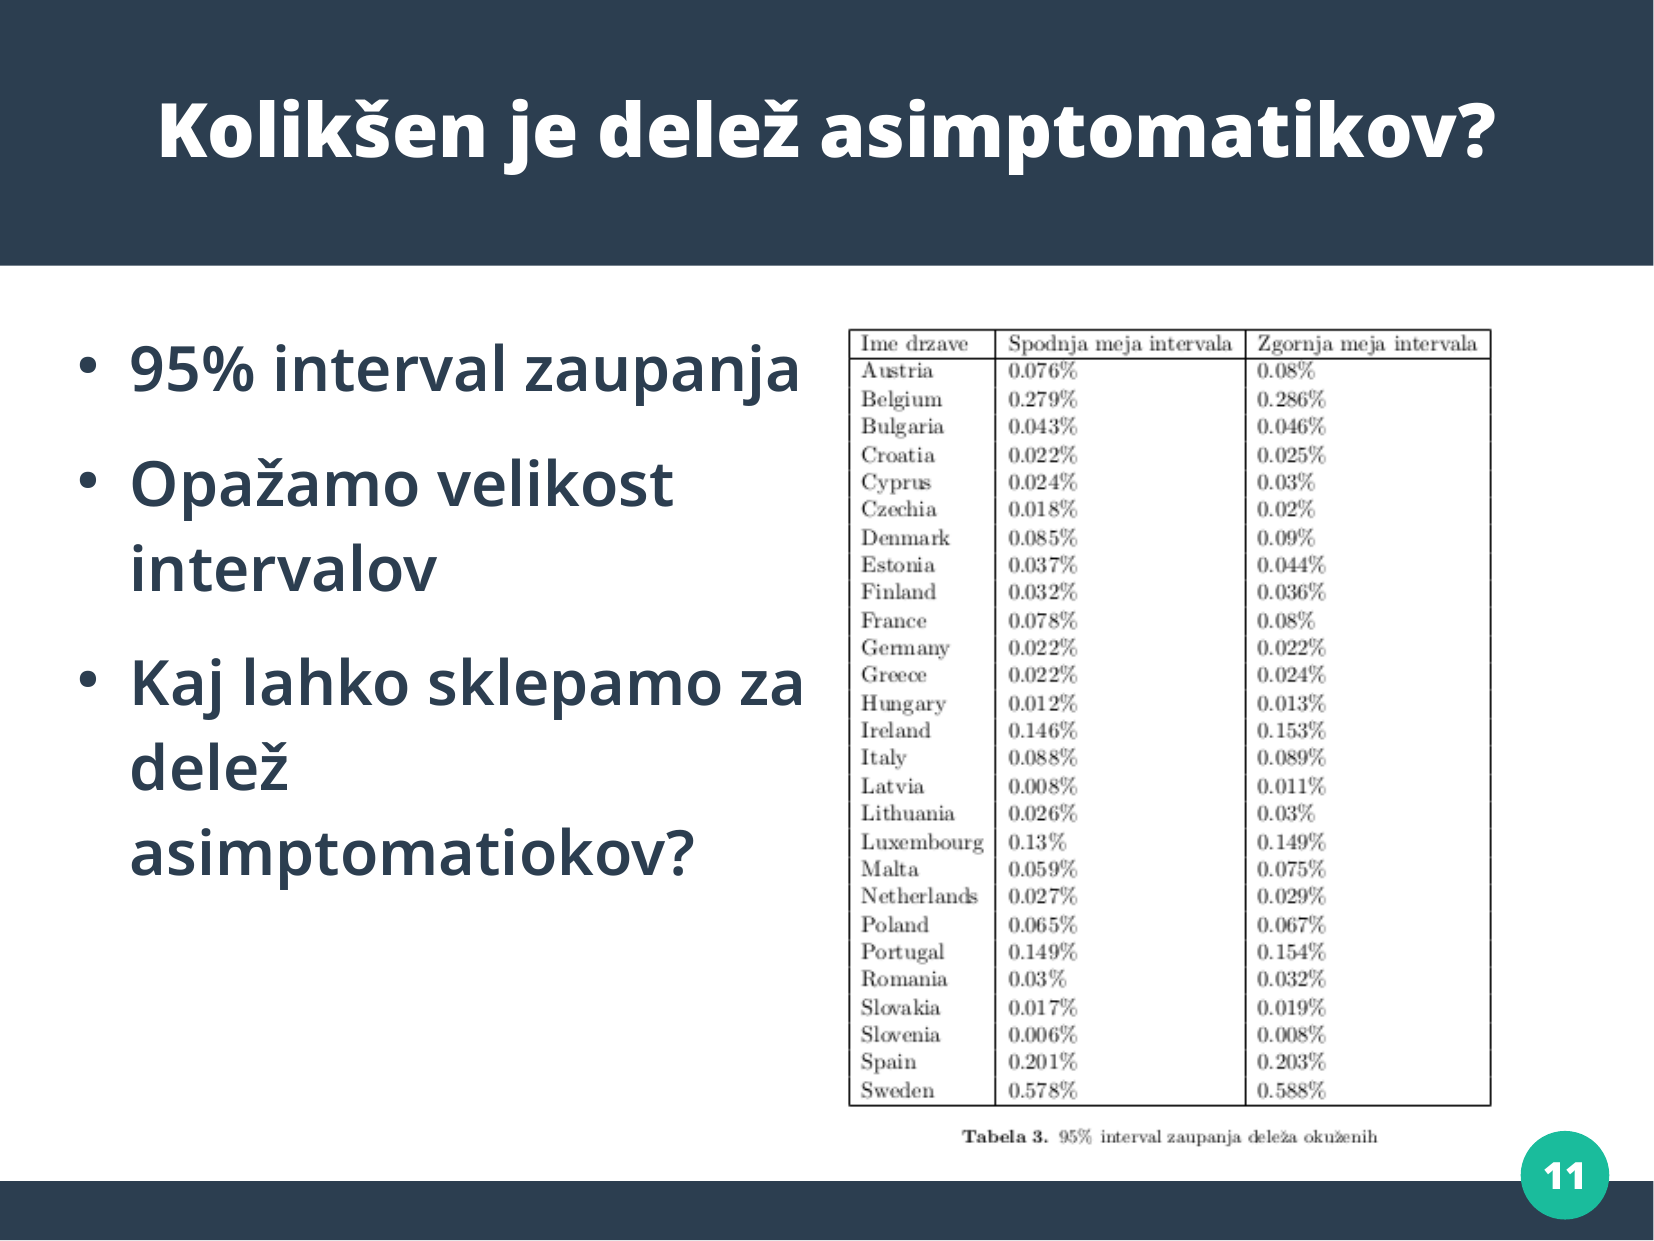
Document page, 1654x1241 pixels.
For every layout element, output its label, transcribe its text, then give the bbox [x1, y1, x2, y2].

list 95% interval zaupanja Opažamo velikost intervalov Kaj lahko sklepamo za delež asimptomatiokov? [59, 324, 809, 1152]
picture [838, 324, 1501, 1152]
title Kolikšen je delež asimptomatikov? [59, 49, 1595, 207]
